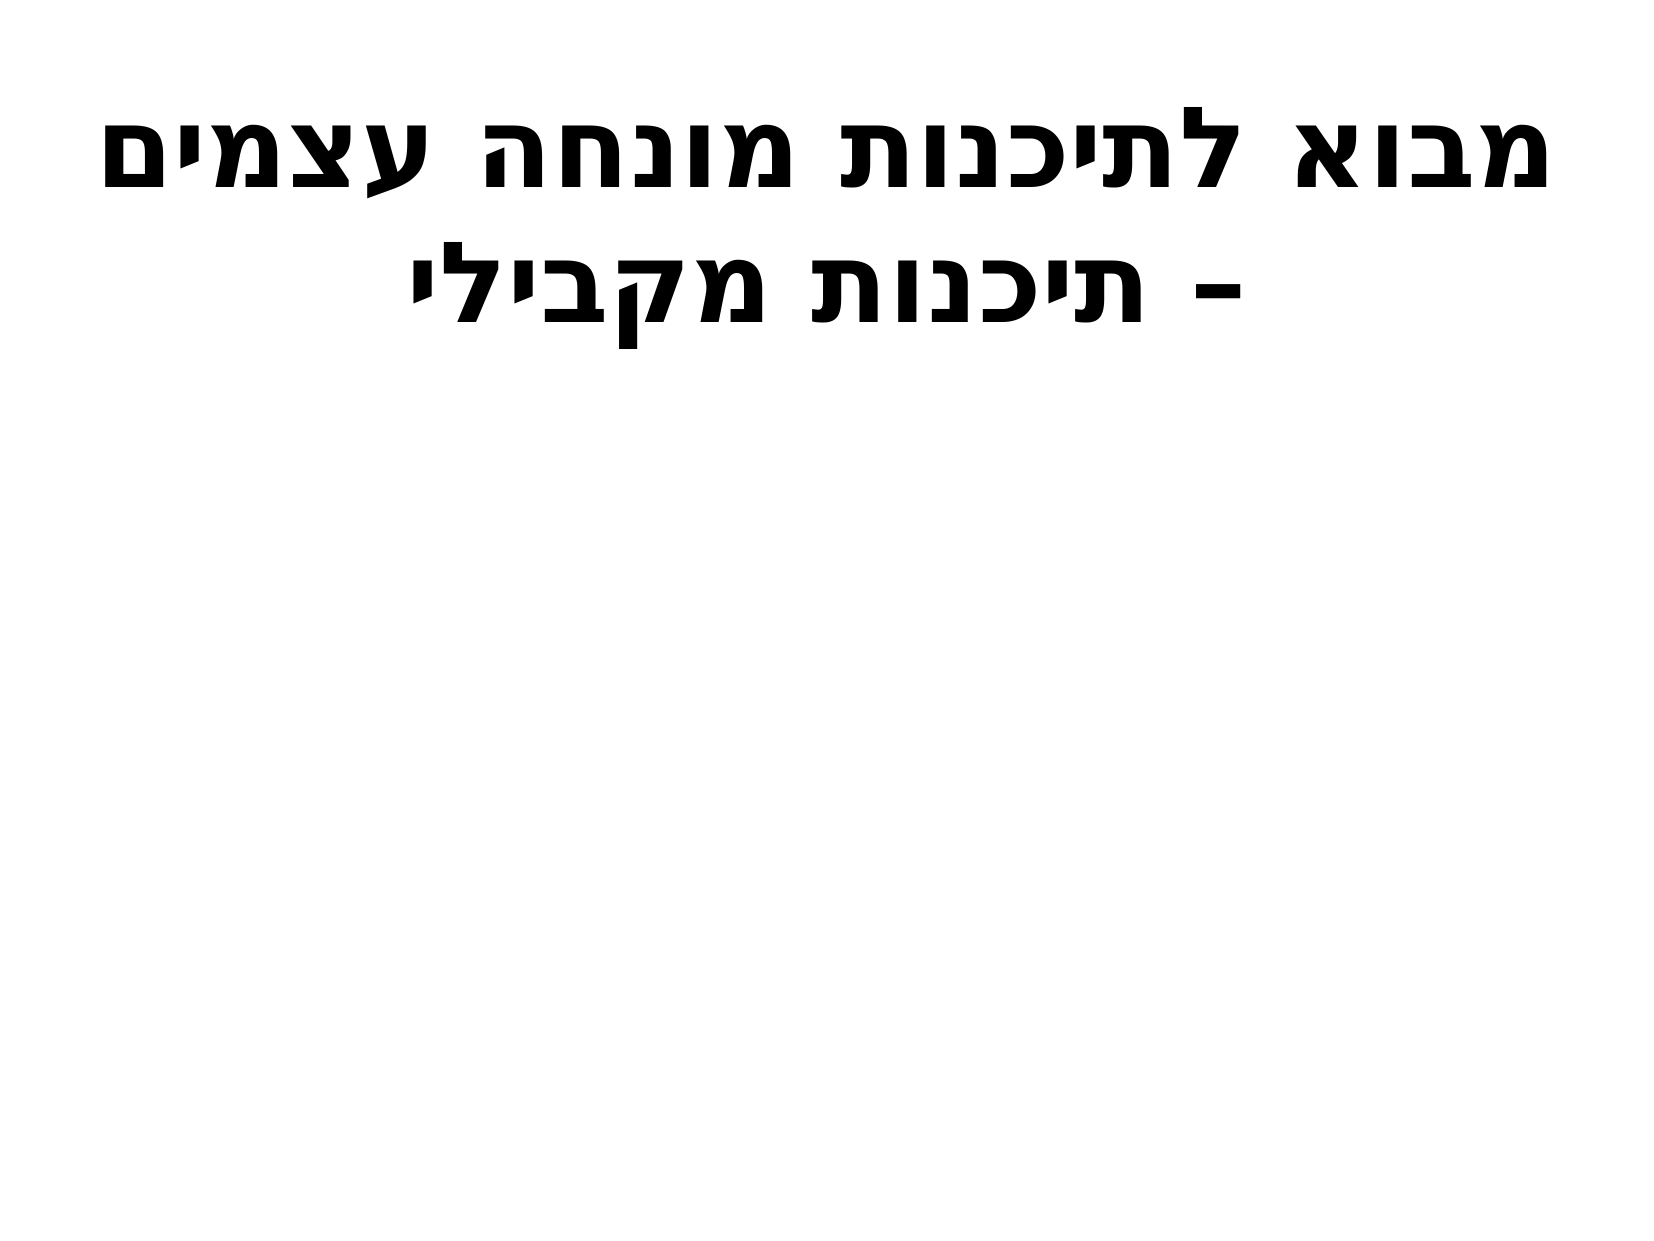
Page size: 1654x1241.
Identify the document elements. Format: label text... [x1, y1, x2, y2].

title מבוא לתיכנות מונחה עצמים – תיכנות מקבילי [82, 75, 1571, 346]
